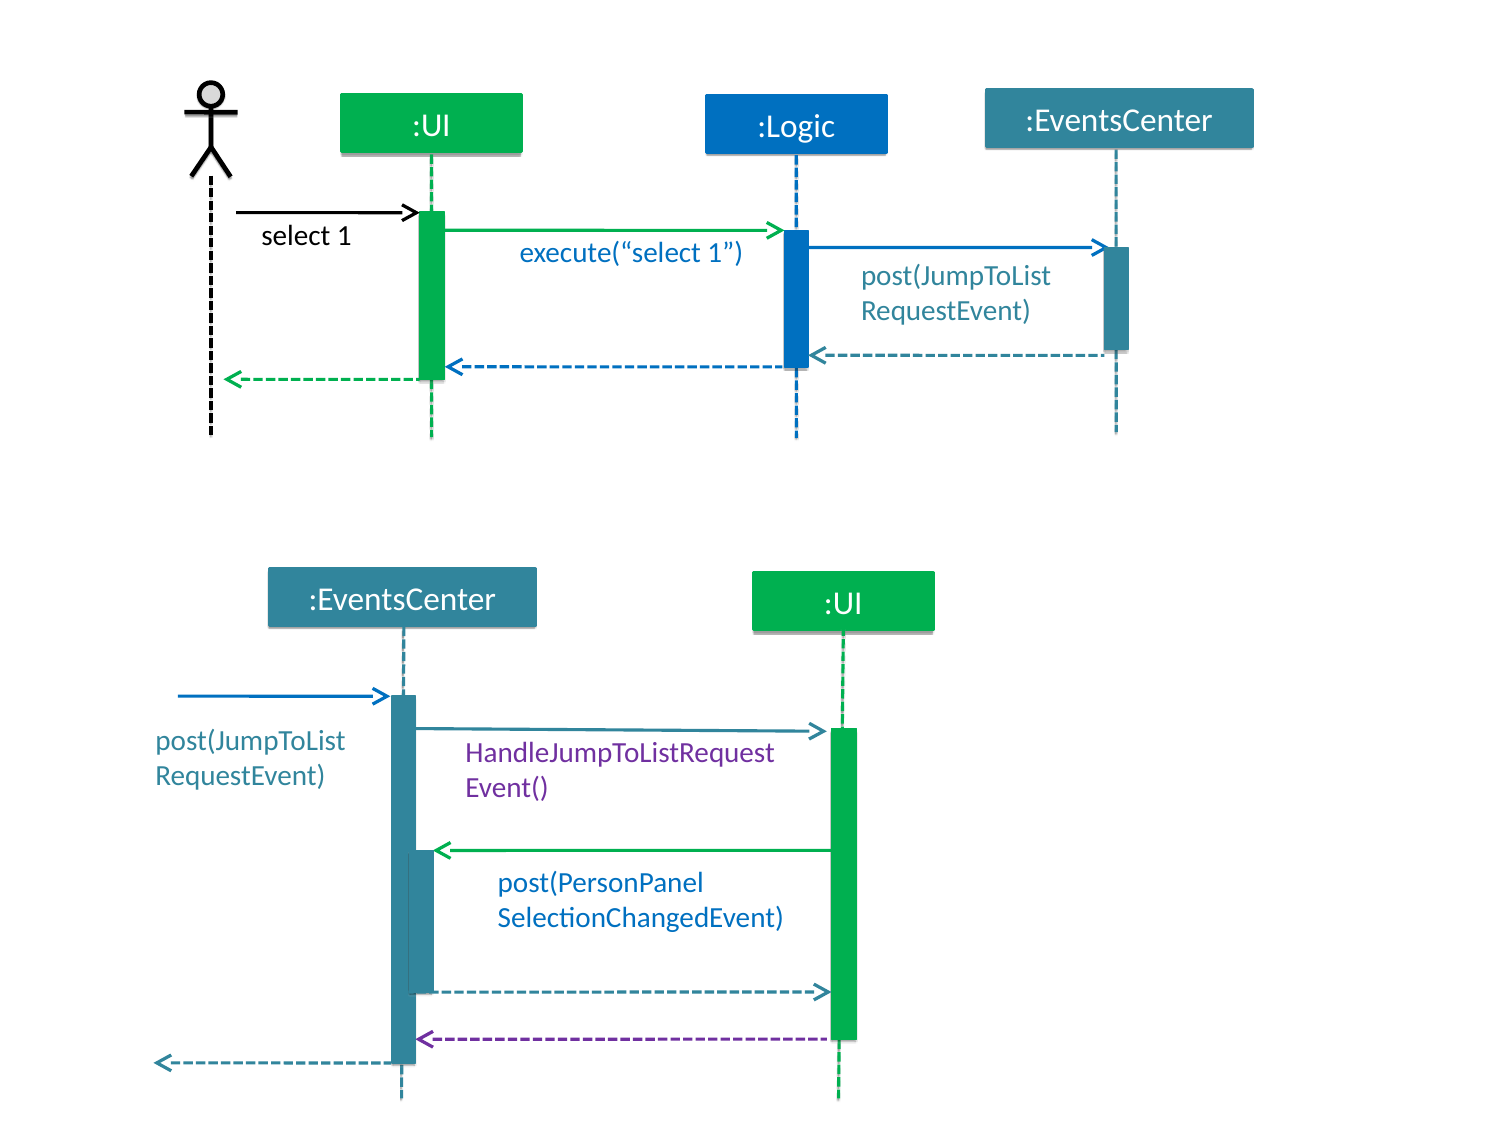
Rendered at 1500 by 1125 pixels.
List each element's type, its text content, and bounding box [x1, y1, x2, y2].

text_box [831, 728, 857, 1040]
text_box post(JumpToList RequestEvent) [123, 721, 378, 792]
text_box select 1 [236, 215, 378, 251]
text_box [1104, 247, 1128, 350]
text_box post(PersonPanel SelectionChangedEvent) [442, 863, 839, 934]
text_box :UI [753, 572, 934, 630]
text_box HandleJumpToListRequest Event() [425, 733, 815, 804]
text_box execute(“select 1”) [514, 233, 749, 269]
text_box :Logic [706, 95, 886, 153]
text_box [199, 82, 223, 106]
text_box [784, 230, 808, 367]
text_box [392, 696, 433, 1063]
text_box :EventsCenter [269, 568, 536, 626]
text_box [419, 212, 445, 380]
text_box :EventsCenter [986, 89, 1252, 147]
text_box post(JumpToList RequestEvent) [831, 255, 1081, 326]
text_box :UI [341, 94, 522, 152]
